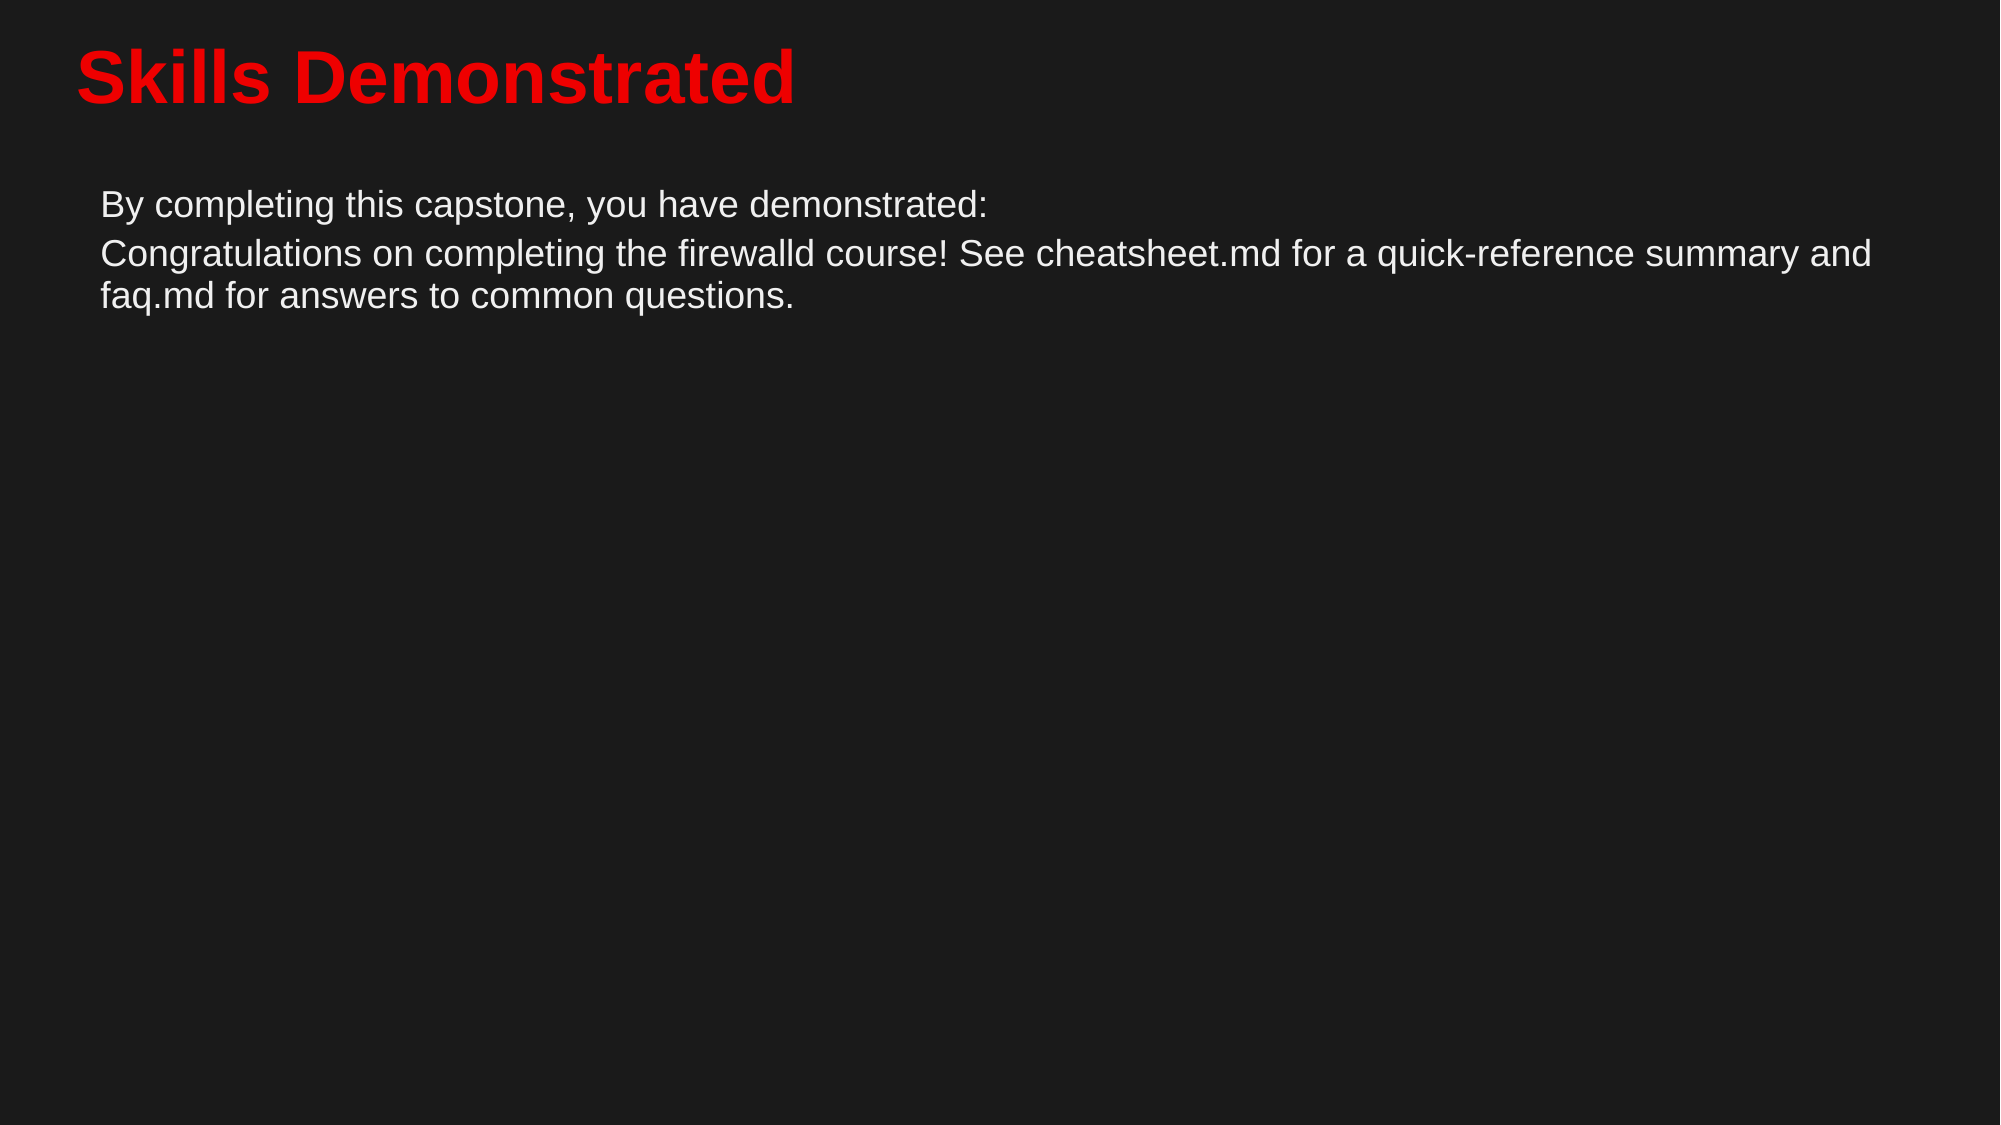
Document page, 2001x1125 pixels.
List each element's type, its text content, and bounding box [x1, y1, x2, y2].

text_box By completing this capstone, you have demonstrated: Congratulations on completing the firewalld course! See cheatsheet.md for a quick-reference summary and faq.md for answers to common questions. [59, 171, 1942, 1087]
text_box Skills Demonstrated [59, 23, 1942, 154]
